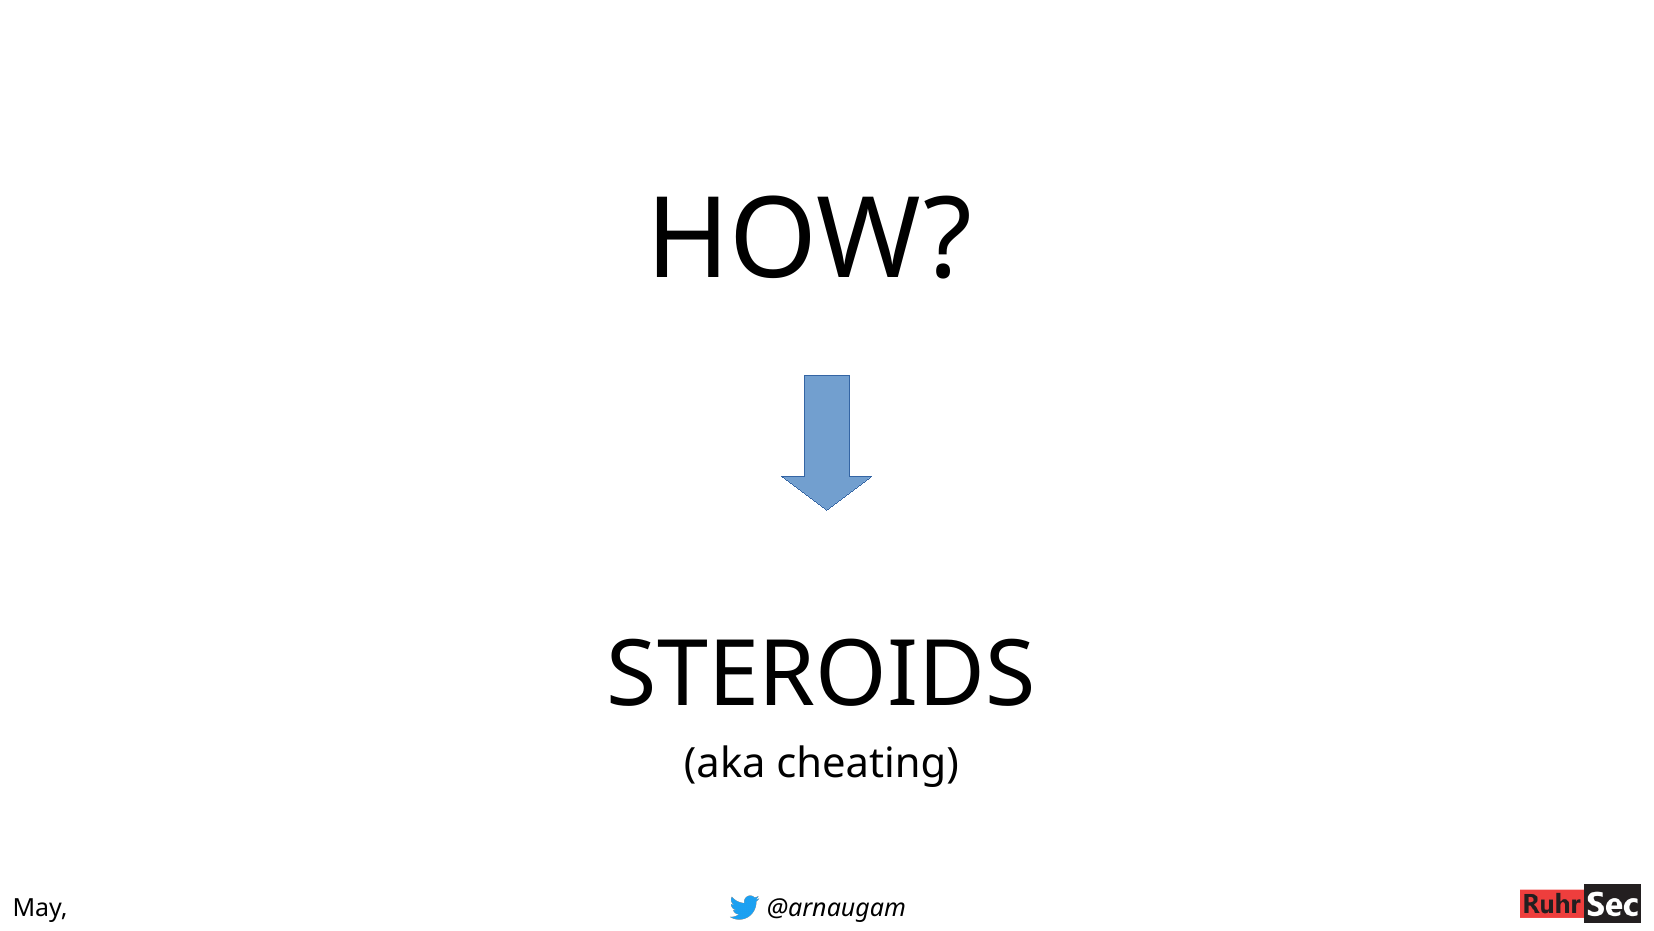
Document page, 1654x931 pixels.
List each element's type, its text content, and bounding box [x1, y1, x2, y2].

text_box STEROIDS (aka cheating) [592, 600, 1062, 776]
picture [721, 884, 768, 931]
text_box [781, 375, 872, 511]
picture [1520, 884, 1641, 923]
text_box HOW? [631, 150, 1022, 301]
